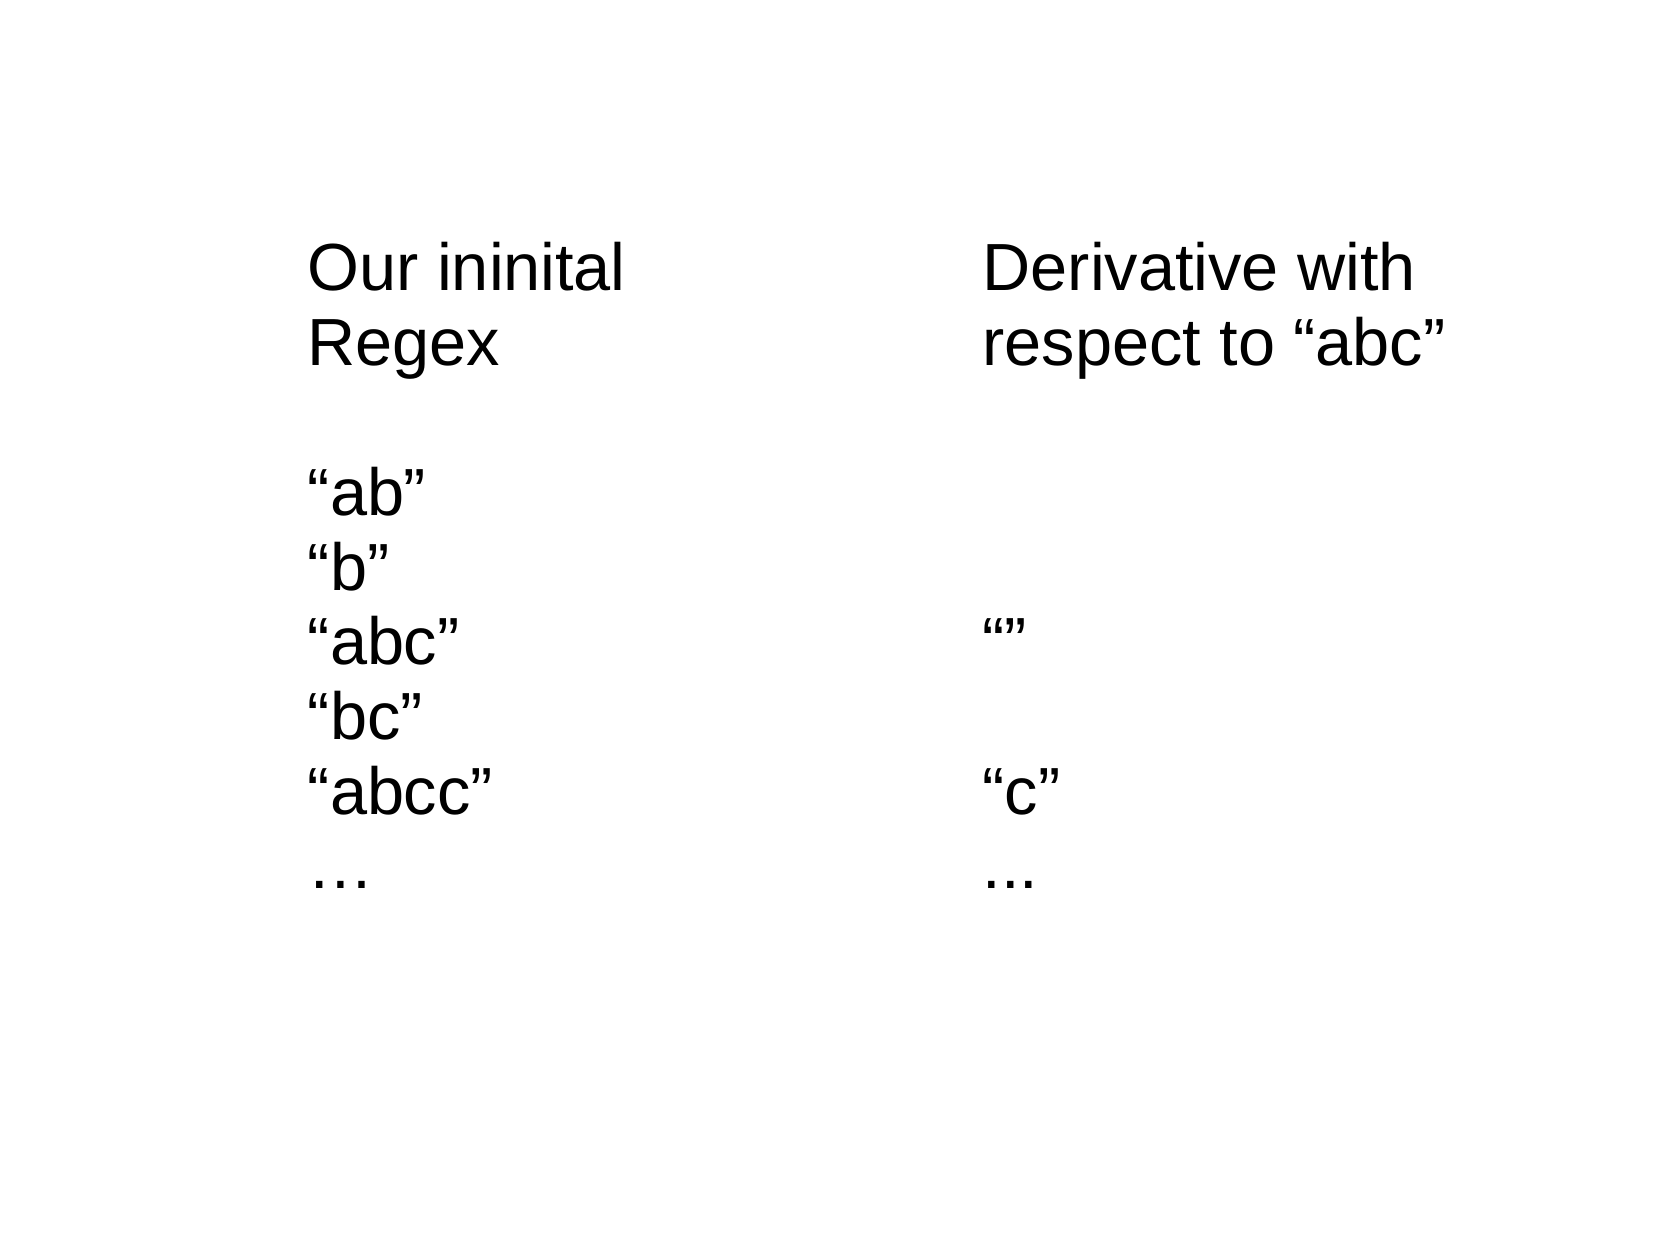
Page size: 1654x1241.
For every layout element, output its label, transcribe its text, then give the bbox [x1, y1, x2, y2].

subtitle Our ininital Derivative with Regex respect to “abc” “ab” “b” “abc” “” “bc” “abcc” “c” … ... [82, 49, 1571, 1010]
